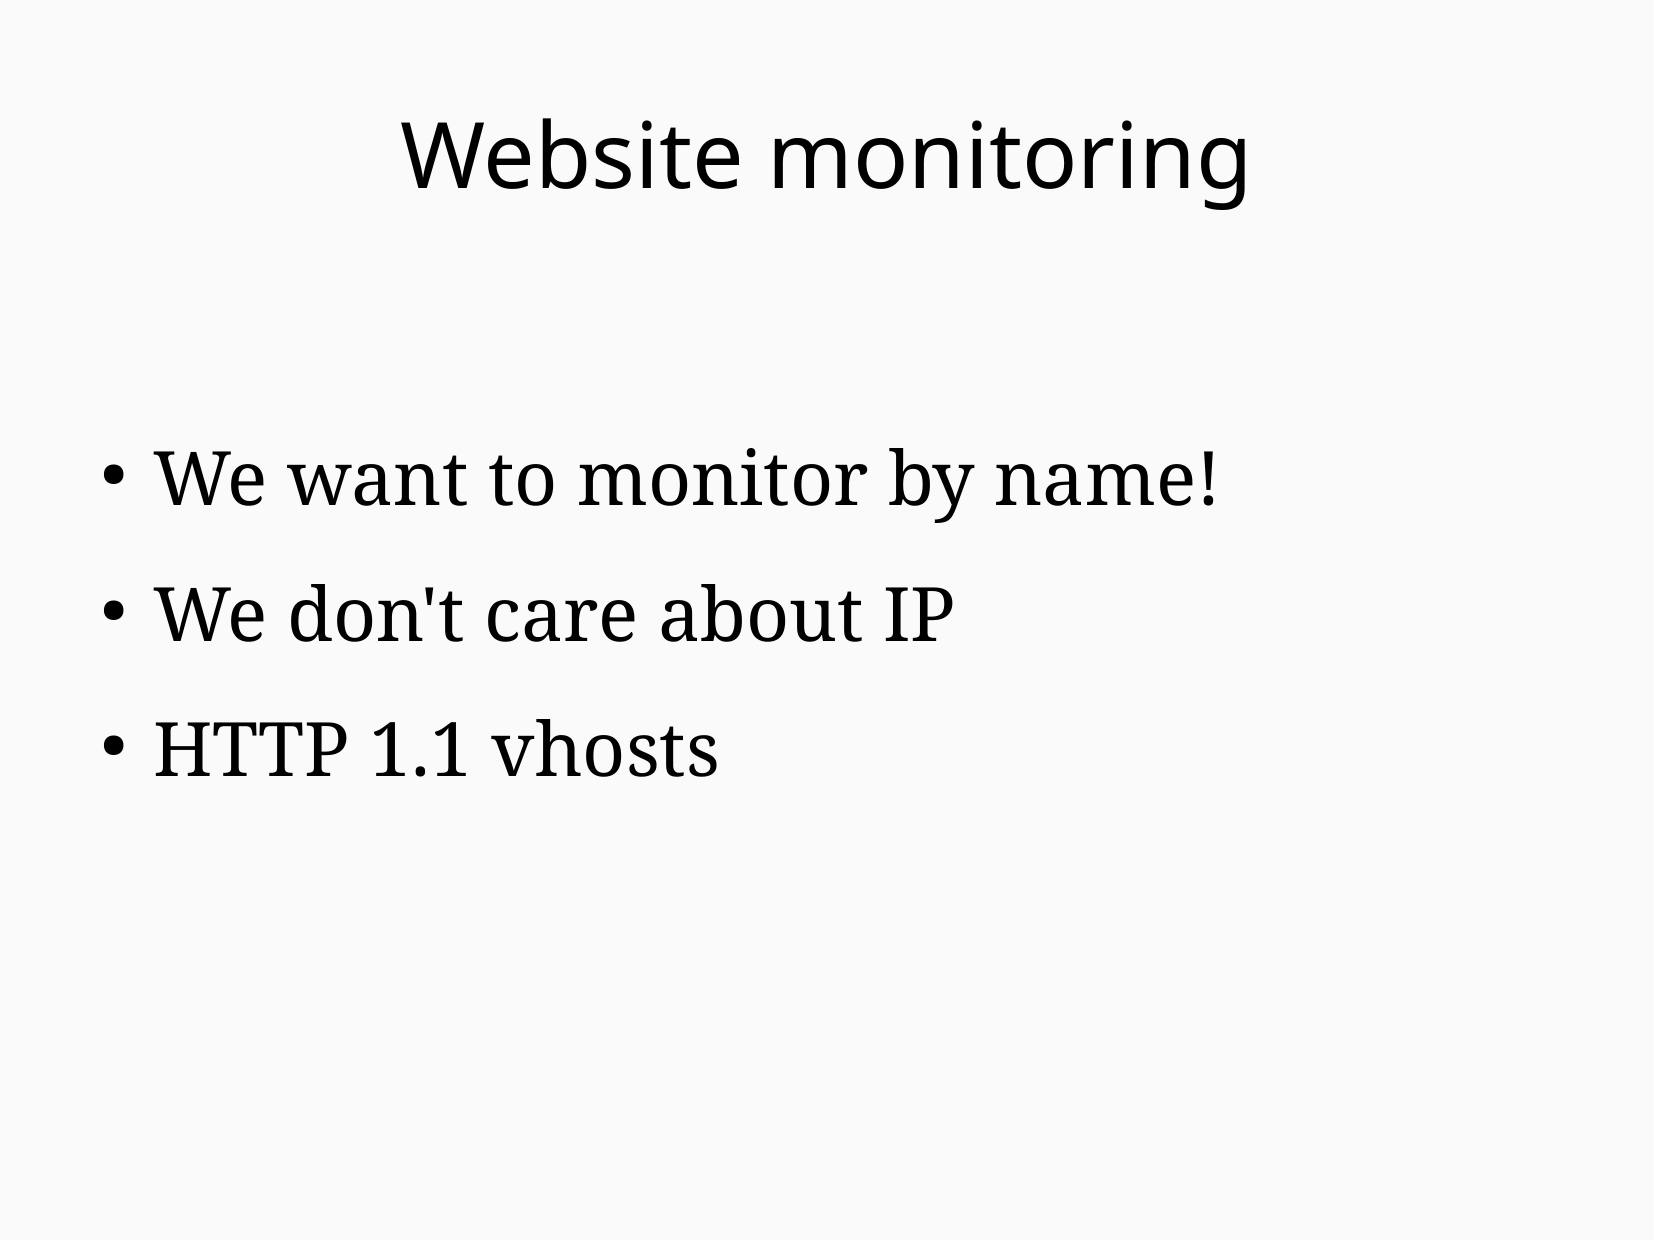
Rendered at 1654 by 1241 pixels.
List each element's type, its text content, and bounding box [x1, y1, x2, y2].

list We want to monitor by name! We don't care about IP HTTP 1.1 vhosts [82, 290, 1571, 1010]
title Website monitoring [82, 49, 1571, 257]
